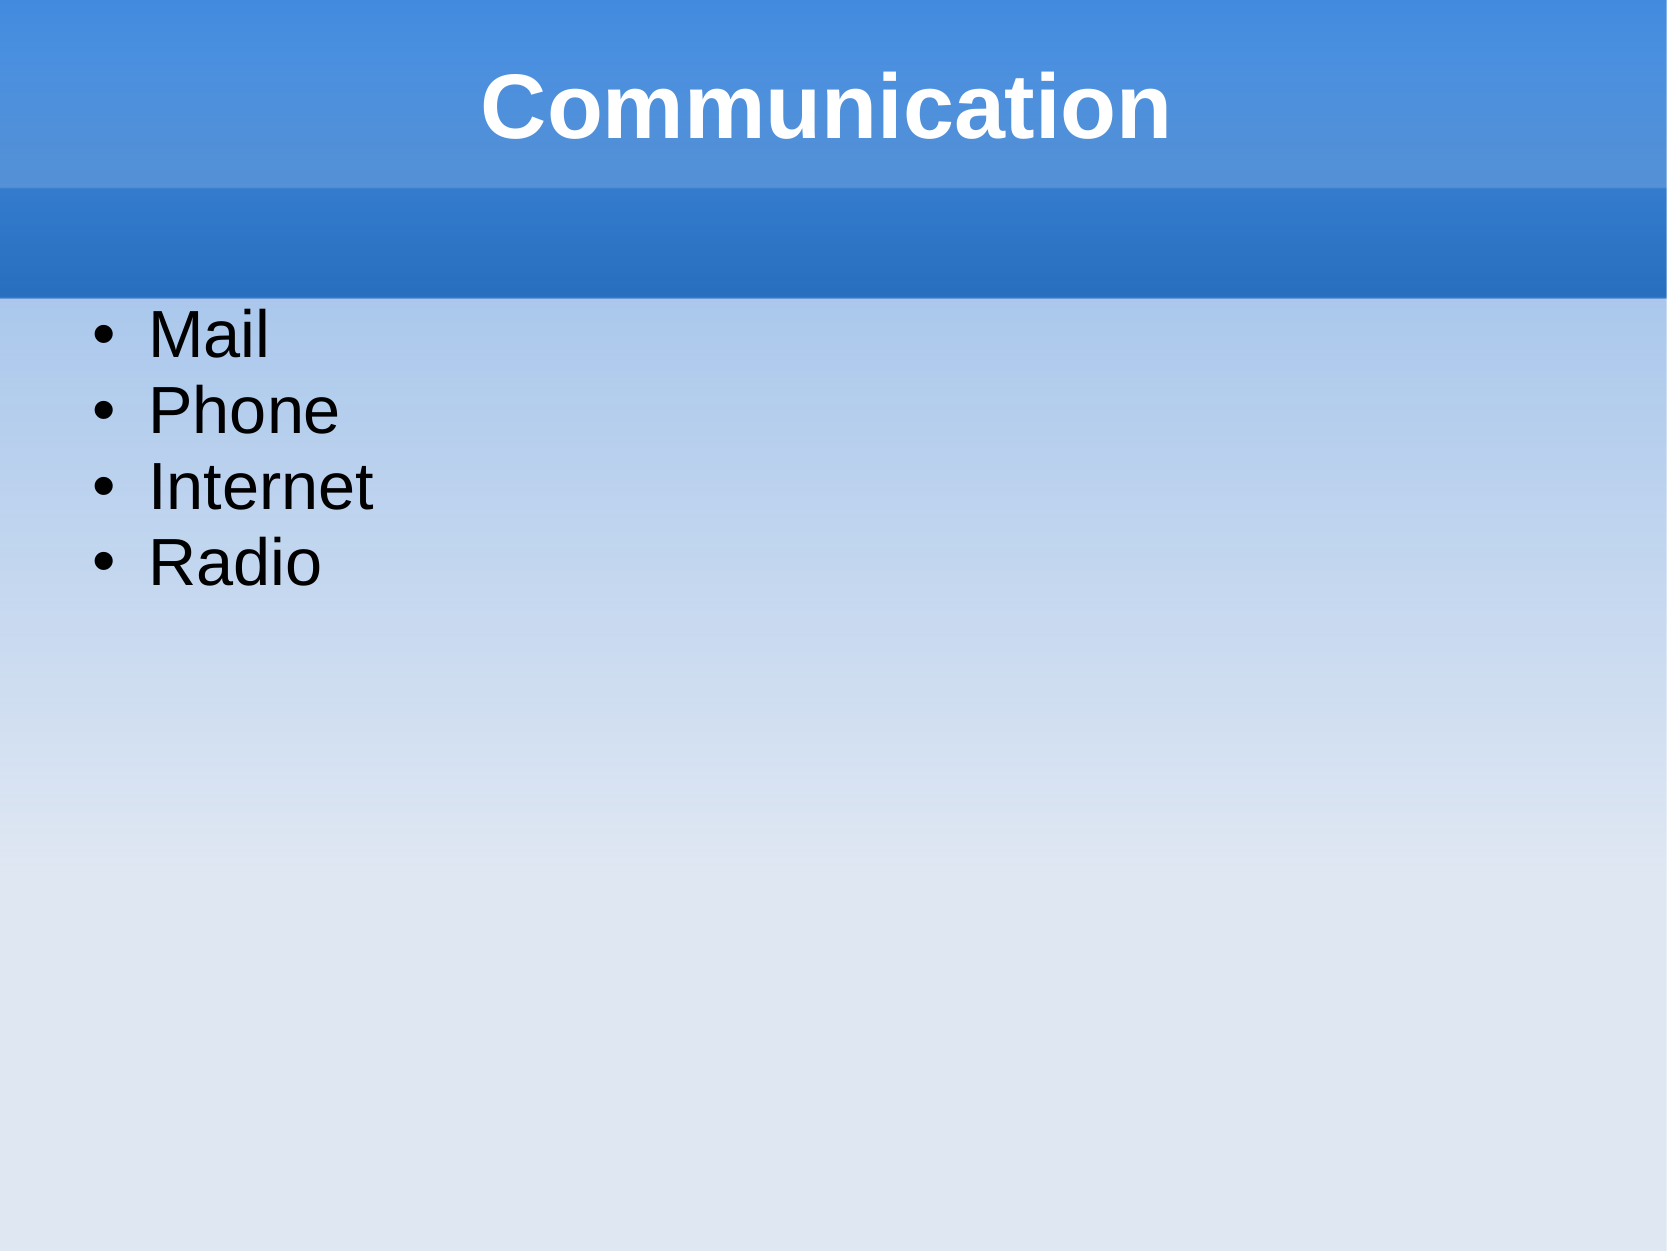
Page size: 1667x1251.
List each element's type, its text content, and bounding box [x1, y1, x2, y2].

picture [0, 0, 1667, 1251]
subtitle Mail Phone Internet Radio [73, 297, 1593, 1118]
title Communication [67, 6, 1587, 209]
